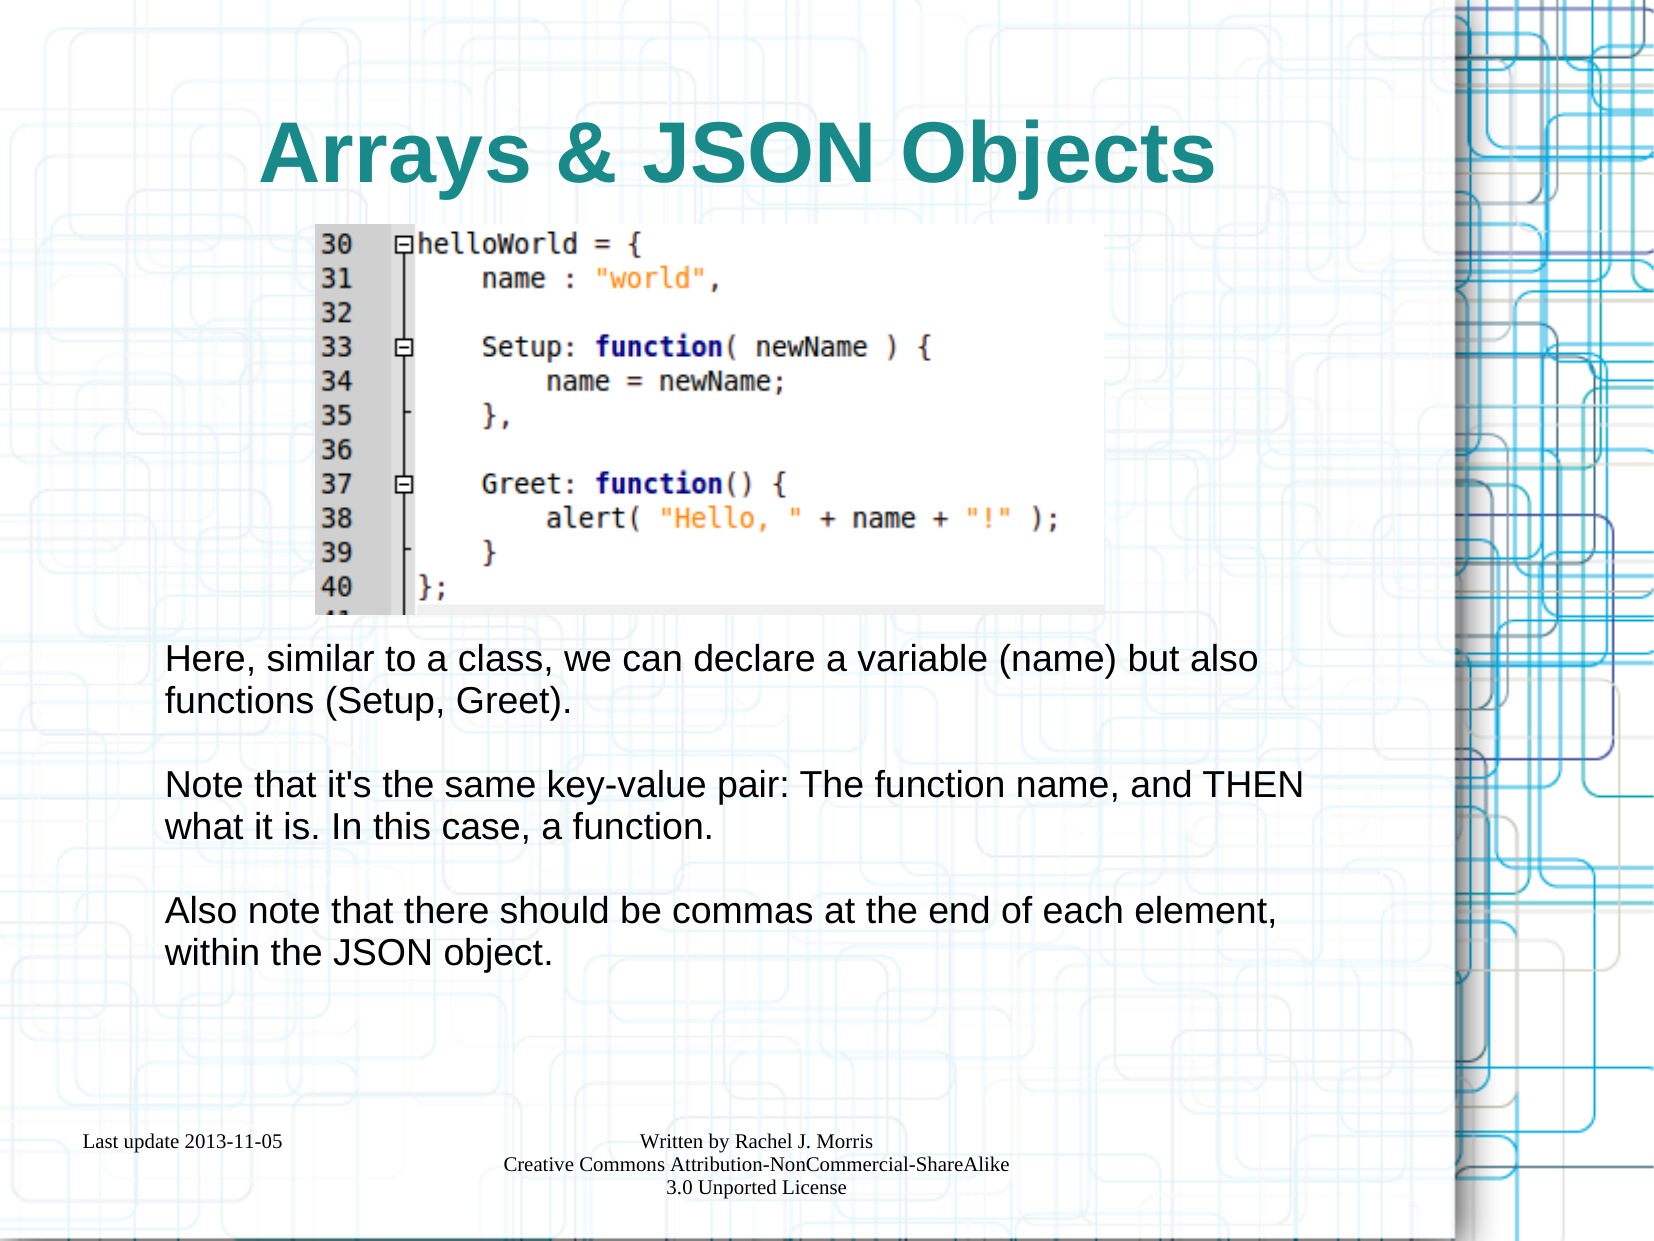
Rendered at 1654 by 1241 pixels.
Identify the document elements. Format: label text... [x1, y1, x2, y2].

title Arrays & JSON Objects [59, 49, 1418, 257]
picture [0, 0, 1654, 1241]
text_box Here, similar to a class, we can declare a variable (name) but also functions (Setup, Greet). Note that it's the same key-value pair: The function name, and THEN what it is. In this case, a function. Also note that there should be commas at the end of each element, within the JSON object. [150, 630, 1381, 981]
